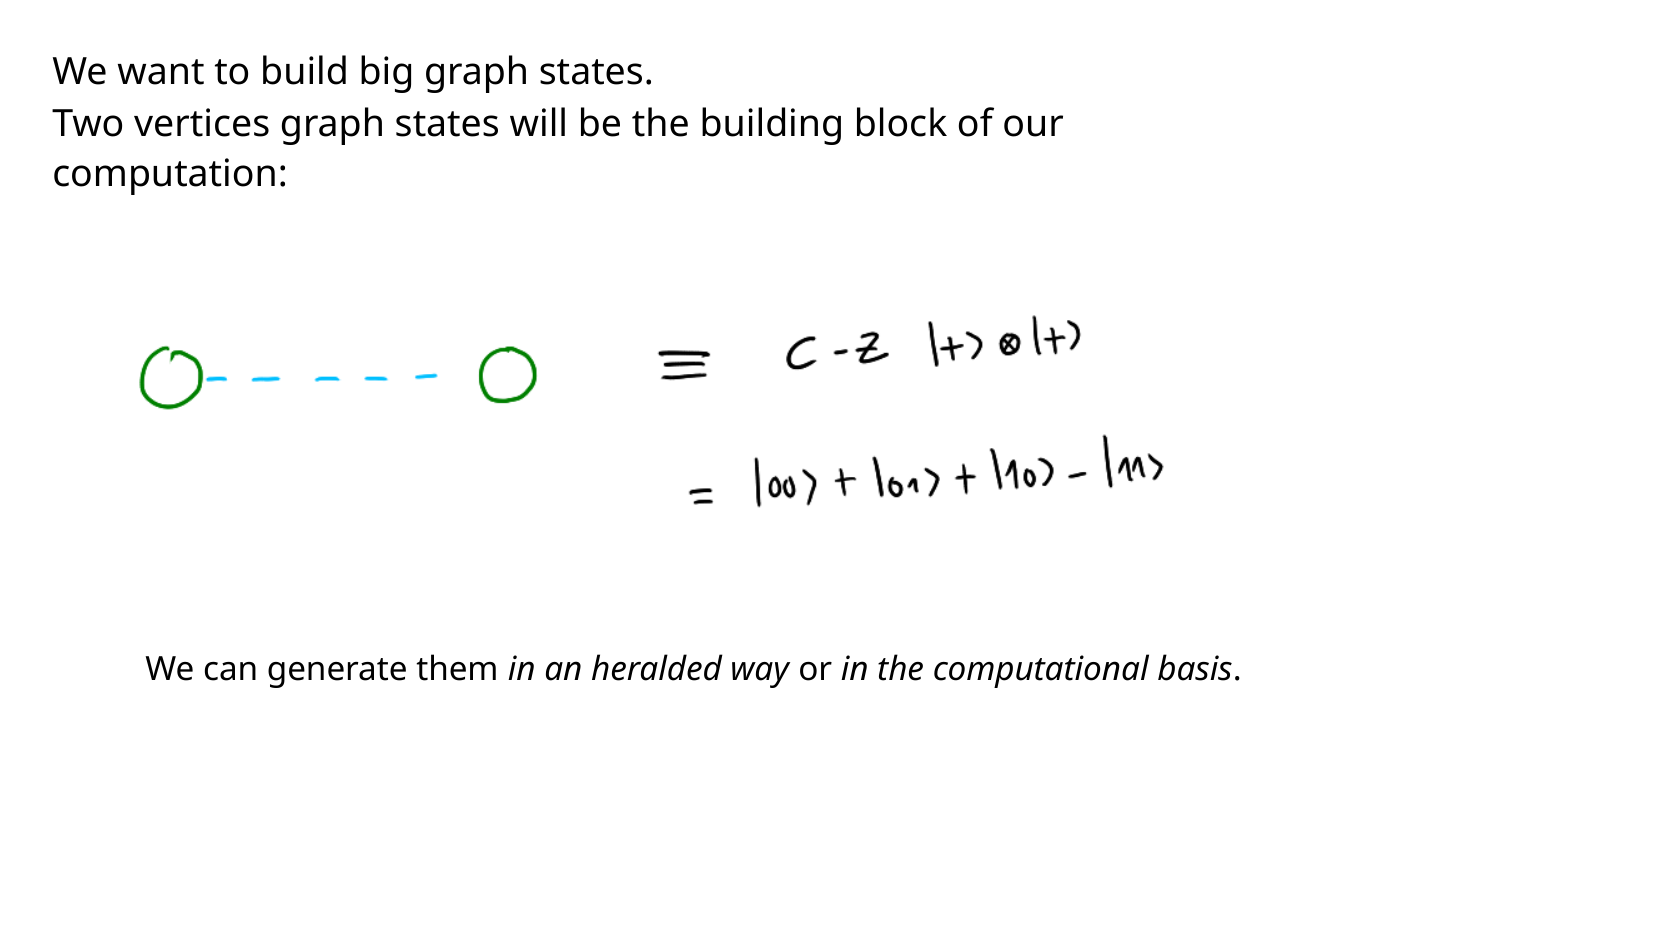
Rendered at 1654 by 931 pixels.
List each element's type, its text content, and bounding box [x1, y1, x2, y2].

text_box We can generate them in an heralded way or in the computational basis. [75, 637, 1313, 752]
picture [112, 299, 1201, 535]
text_box We want to build big graph states. Two vertices graph states will be the building block of our computation: [37, 37, 1276, 153]
